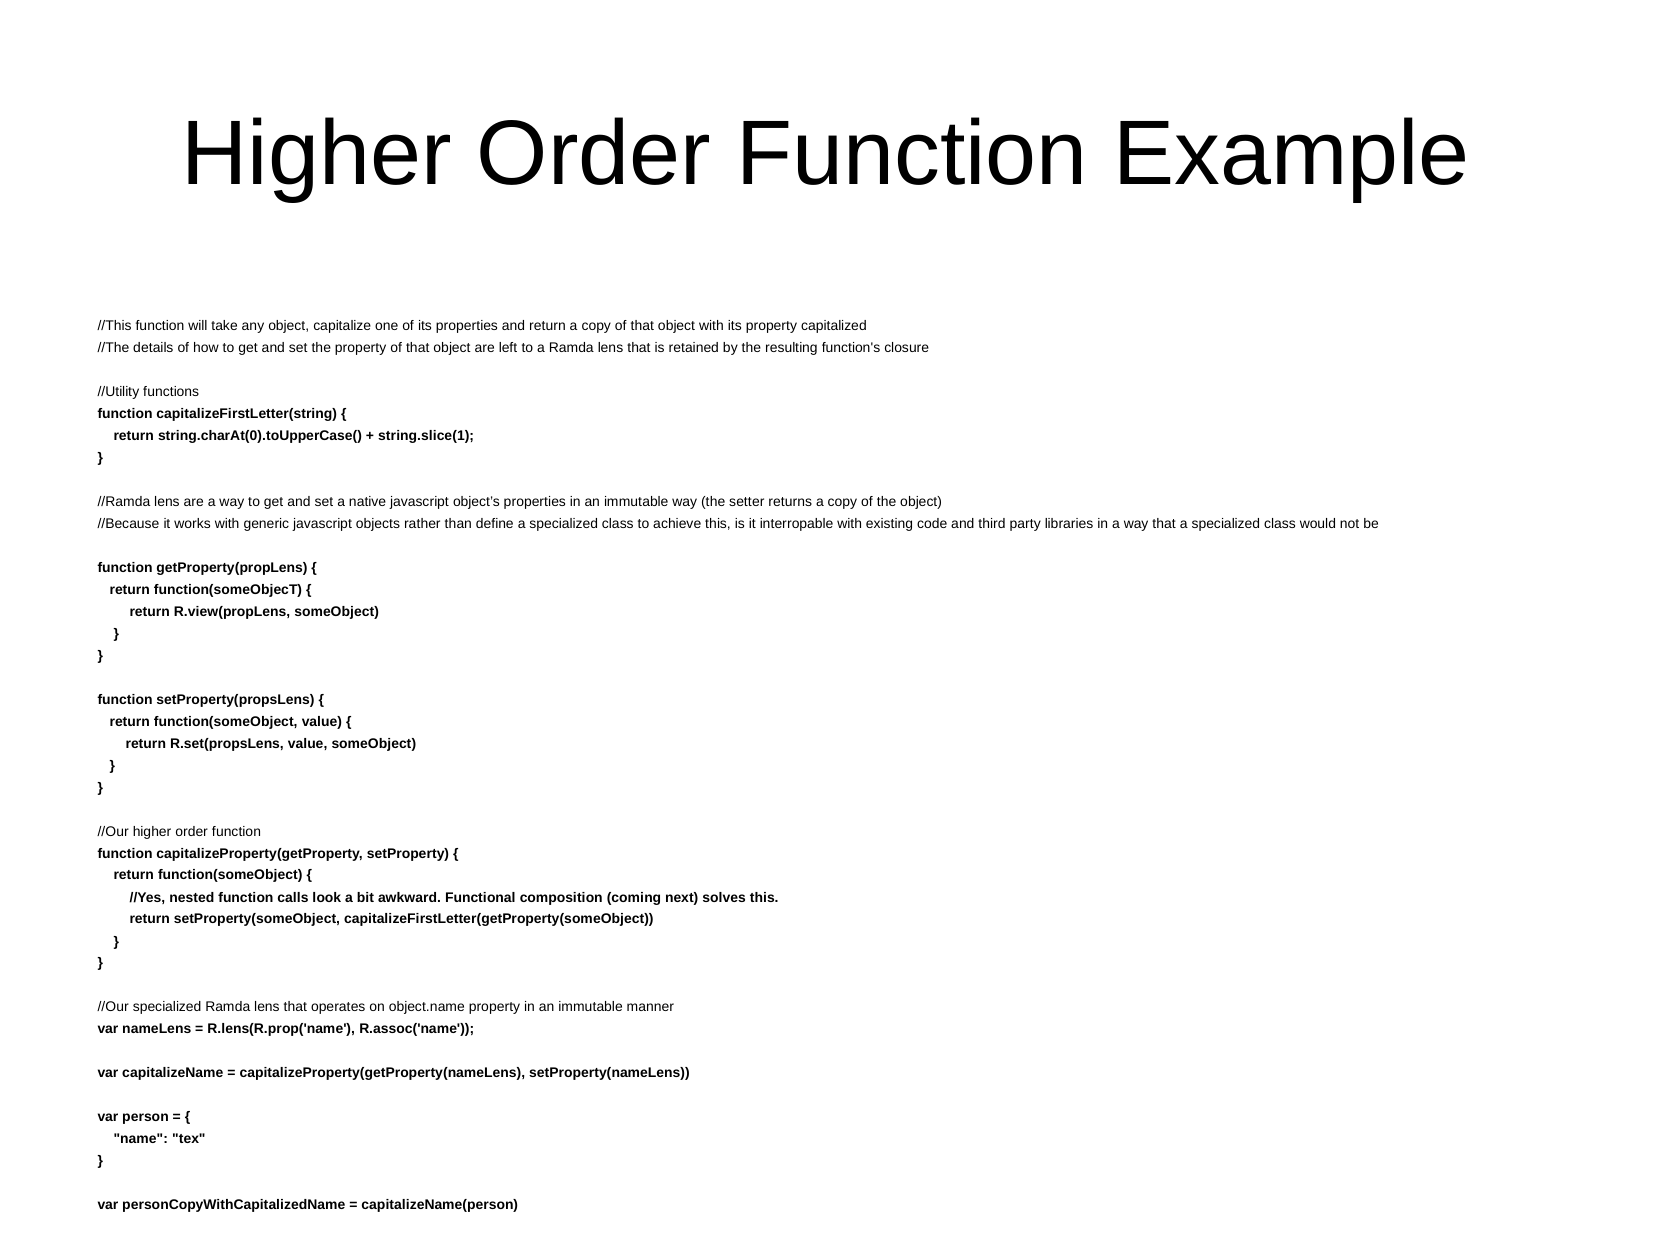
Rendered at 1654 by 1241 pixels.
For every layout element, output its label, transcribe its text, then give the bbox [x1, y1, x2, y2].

title Higher Order Function Example [82, 49, 1571, 257]
list //This function will take any object, capitalize one of its properties and return a copy of that object with its property capitalized //The details of how to get and set the property of that object are left to a Ramda lens that is retained by the resulting function's closure //Utility functions function capitalizeFirstLetter(string) { return string.charAt(0).toUpperCase() + string.slice(1); } //Ramda lens are a way to get and set a native javascript object’s properties in an immutable way (the setter returns a copy of the object) //Because it works with generic javascript objects rather than define a specialized class to achieve this, is it interropable with existing code and third party libraries in a way that a specialized class would not be function getProperty(propLens) { return function(someObjecT) { return R.view(propLens, someObject) } } function setProperty(propsLens) { return function(someObject, value) { return R.set(propsLens, value, someObject) } } //Our higher order function function capitalizeProperty(getProperty, setProperty) { return function(someObject) { //Yes, nested function calls look a bit awkward. Functional composition (coming next) solves this. return setProperty(someObject, capitalizeFirstLetter(getProperty(someObject)) } } //Our specialized Ramda lens that operates on object.name property in an immutable manner var nameLens = R.lens(R.prop('name'), R.assoc('name')); var capitalizeName = capitalizeProperty(getProperty(nameLens), setProperty(nameLens)) var person = { "name": "tex" } var personCopyWithCapitalizedName = capitalizeName(person) [82, 296, 1642, 1217]
